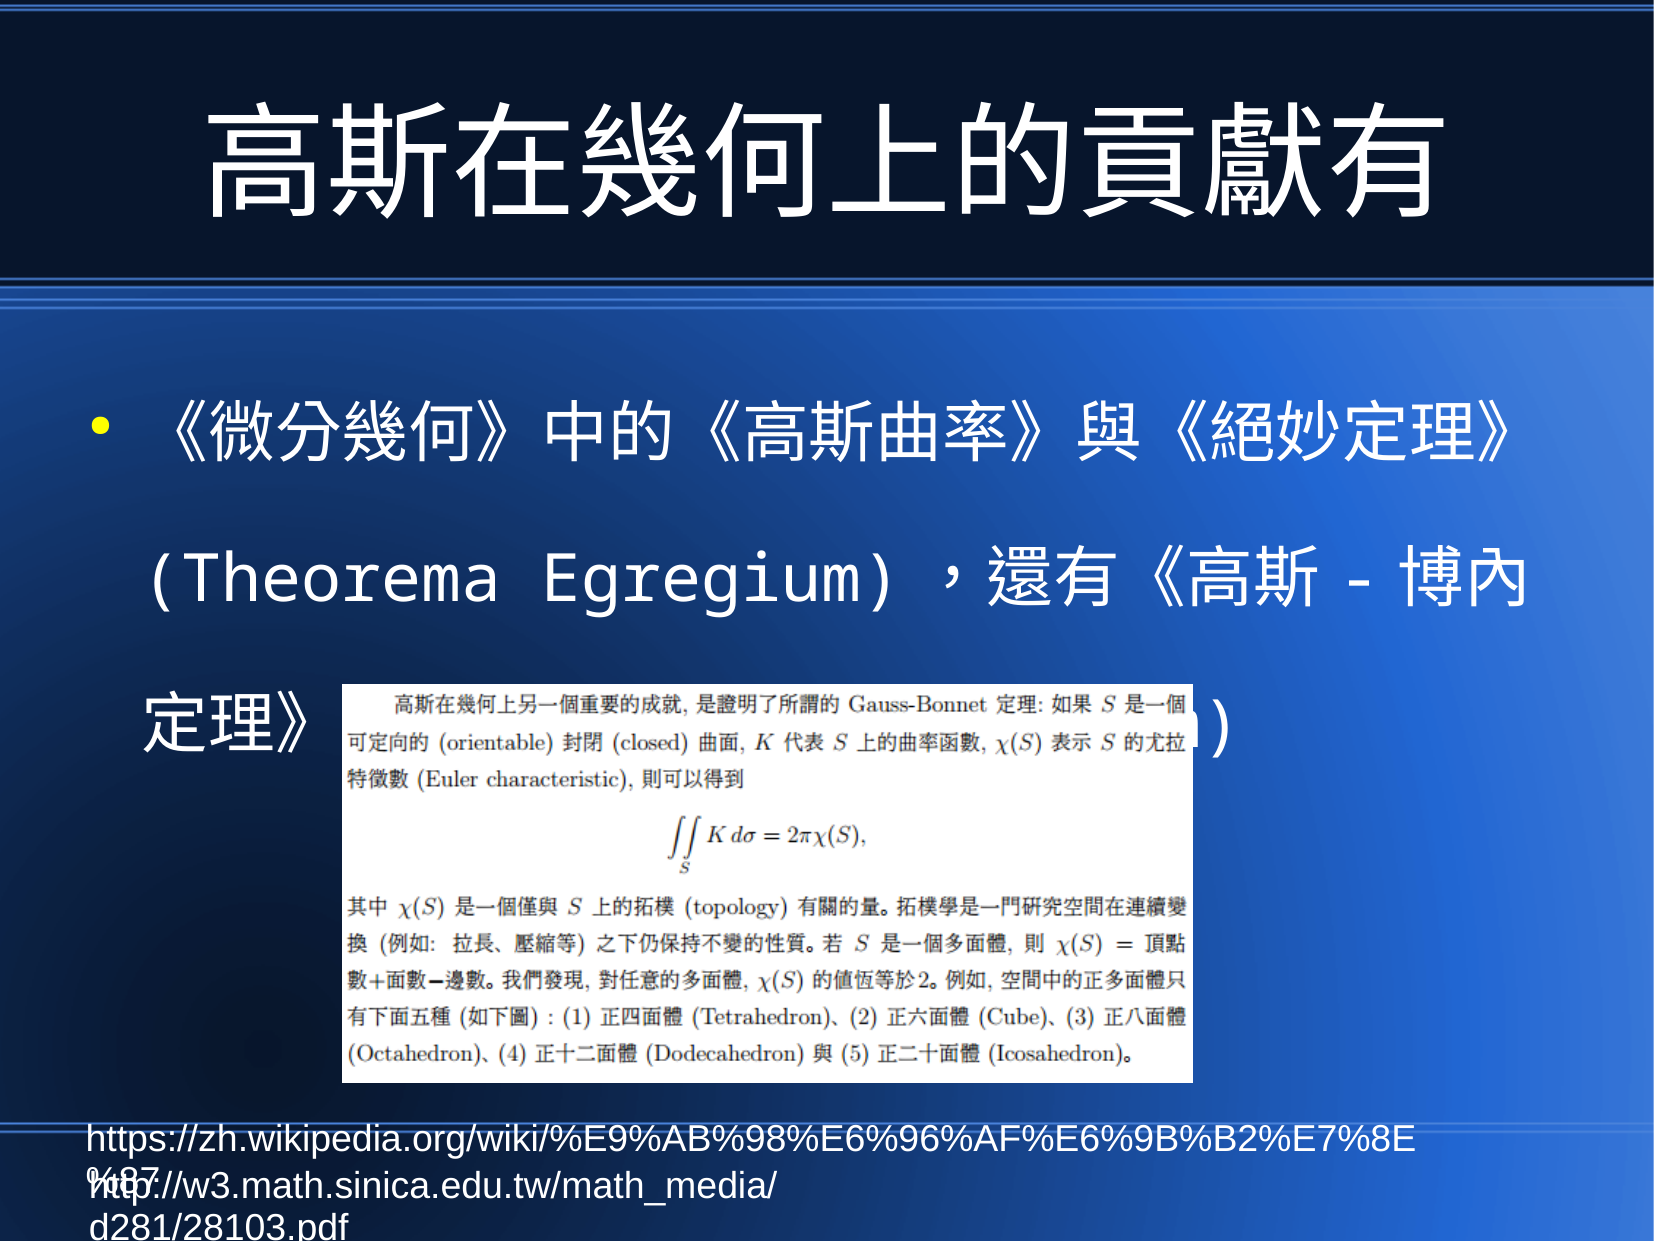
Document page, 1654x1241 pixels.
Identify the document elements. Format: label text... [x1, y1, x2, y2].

picture [0, 0, 1654, 1241]
picture [342, 684, 1193, 1083]
list 《微分幾何》中的《高斯曲率》與《絕妙定理》(Theorema Egregium)，還有《高斯-博內定理》(Gauss–Bonnet theorem) [70, 330, 1559, 1241]
text_box https://zh.wikipedia.org/wiki/%E9%AB%98%E6%96%AF%E6%9B%B2%E7%8E%87 [70, 1110, 1505, 1168]
title 高斯在幾何上的貢獻有 [82, 49, 1571, 257]
text_box http://w3.math.sinica.edu.tw/math_media/d281/28103.pdf [74, 1168, 1052, 1215]
